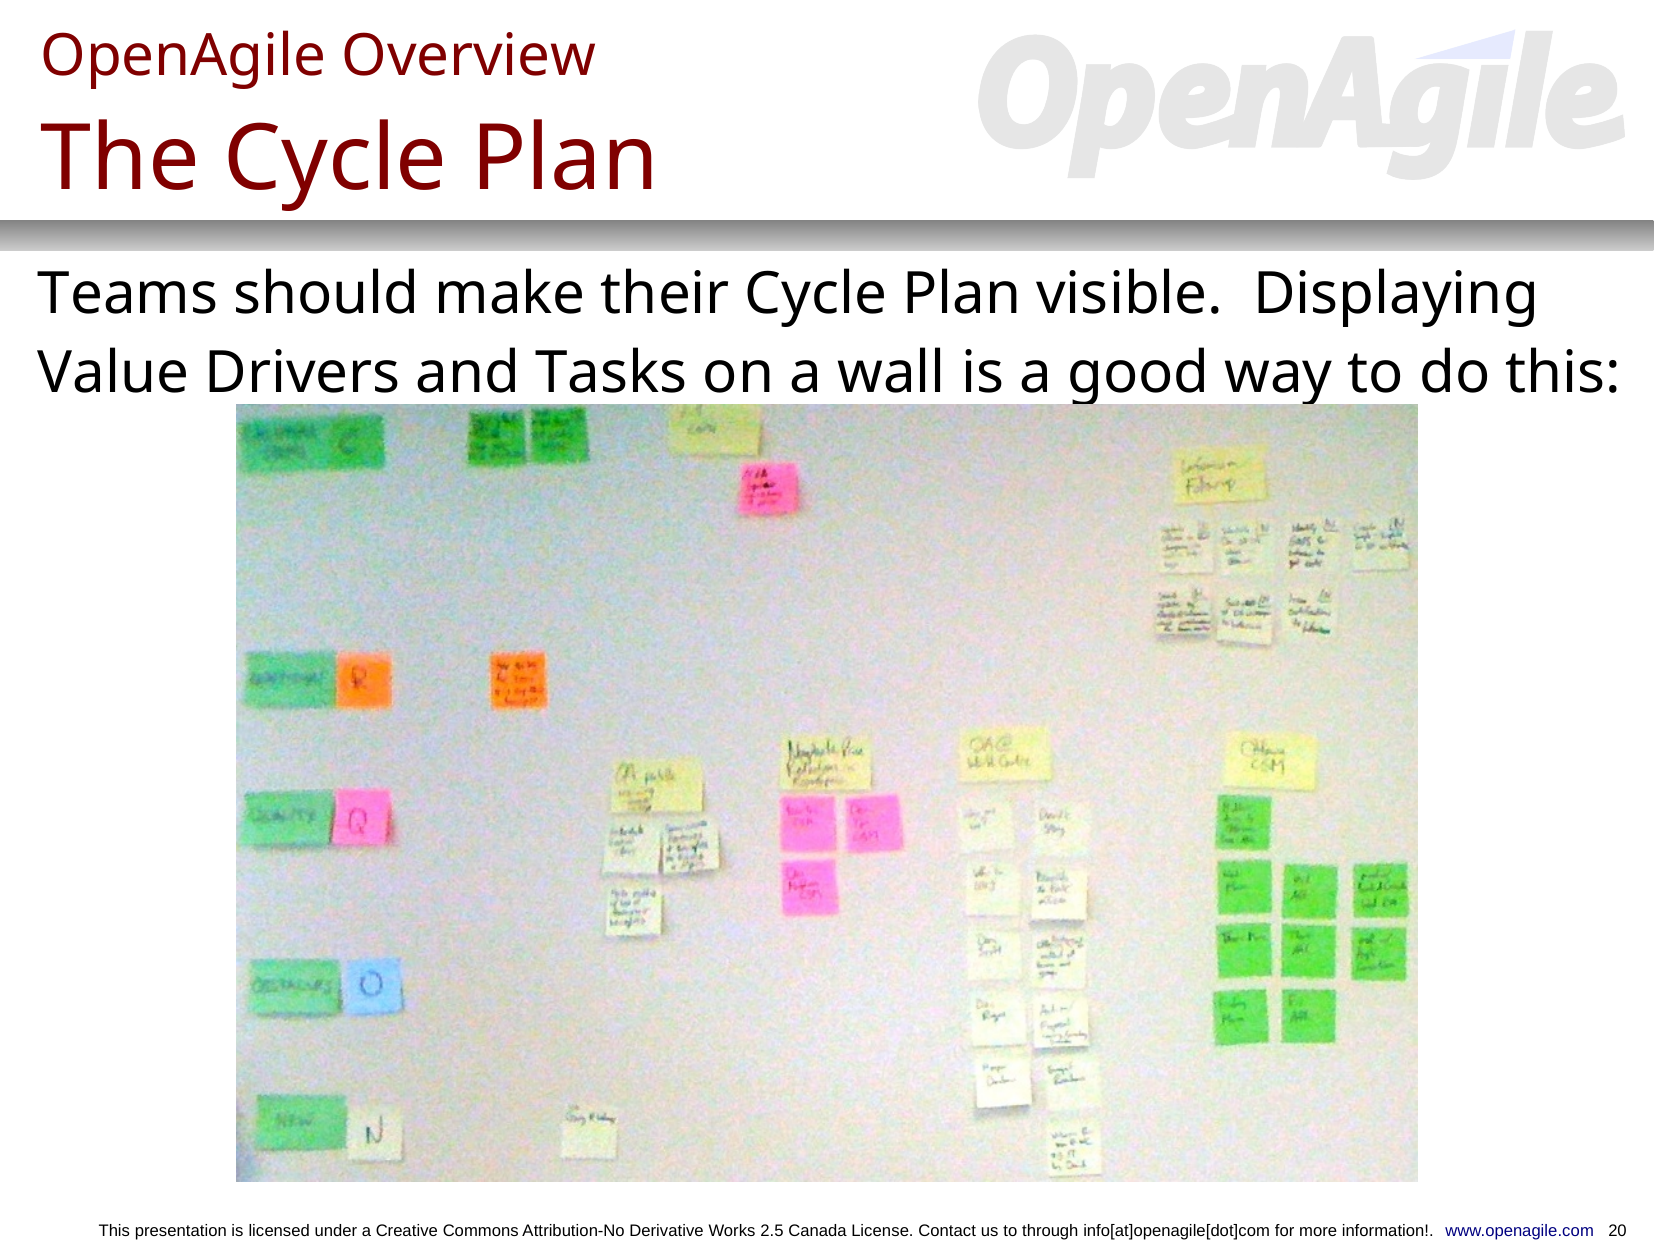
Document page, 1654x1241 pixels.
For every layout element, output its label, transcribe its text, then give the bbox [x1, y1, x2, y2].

picture [236, 404, 1418, 1182]
title OpenAgile Overview The Cycle Plan [40, 8, 1654, 222]
list Teams should make their Cycle Plan visible. Displaying Value Drivers and Tasks on a wall is a good way to do this: [37, 251, 1654, 1177]
